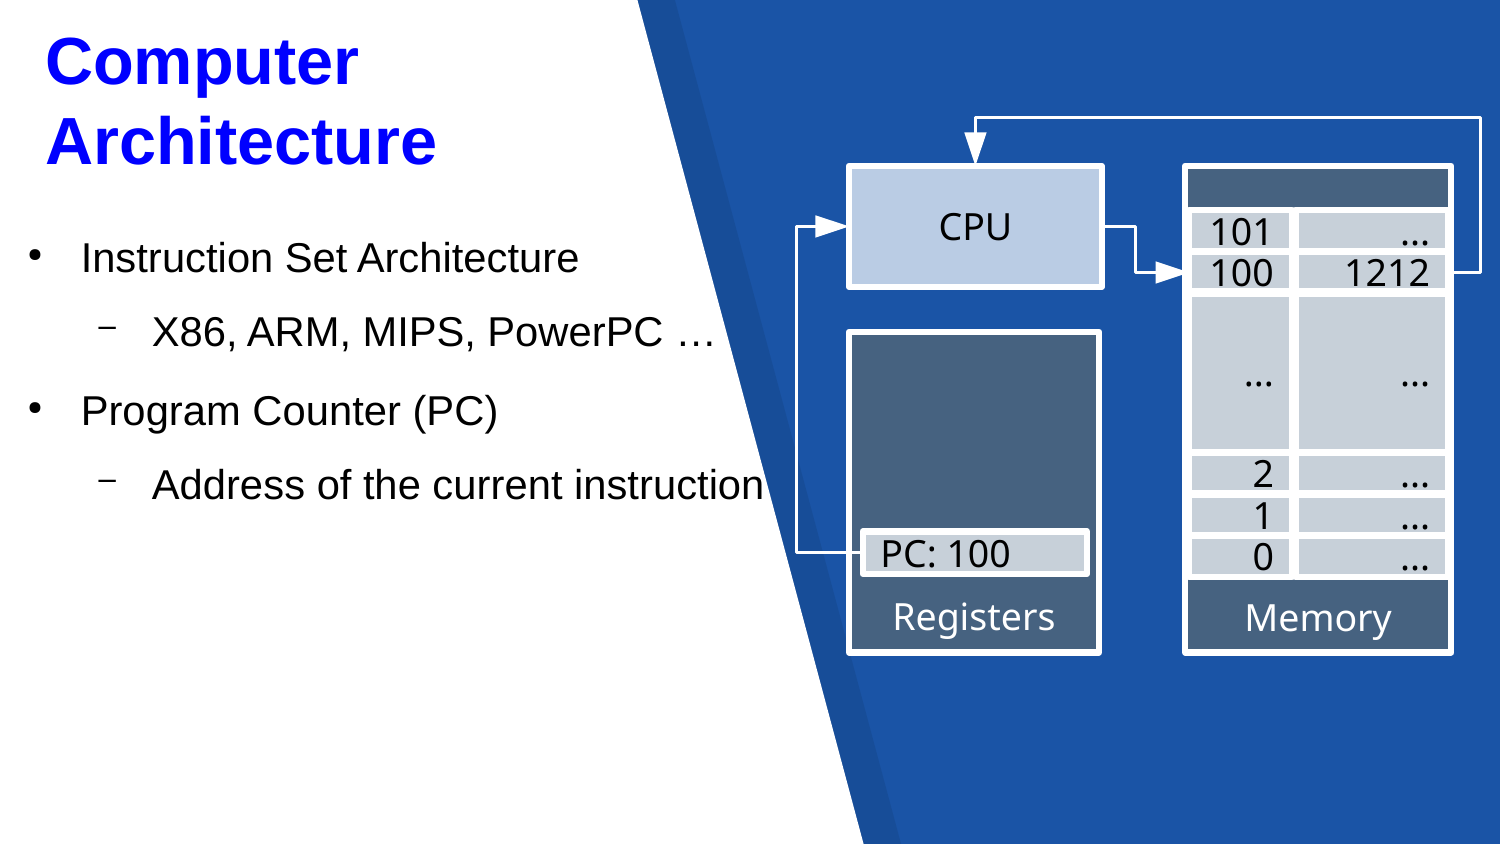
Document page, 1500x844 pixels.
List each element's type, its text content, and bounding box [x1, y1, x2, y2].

text_box 101 [1189, 209, 1292, 253]
list Instruction Set Architecture X86, ARM, MIPS, PowerPC … Program Counter (PC) Address of the current instruction [0, 215, 797, 611]
text_box ... [1295, 536, 1449, 578]
text_box 100 [1189, 253, 1292, 294]
text_box 1 [1189, 495, 1292, 536]
text_box ... [1295, 454, 1449, 495]
text_box ... [1295, 495, 1449, 536]
text_box ... [1189, 294, 1292, 454]
text_box PC: 100 [862, 531, 1088, 574]
text_box 1212 [1295, 253, 1449, 294]
title Computer Architecture [30, 113, 627, 193]
text_box Registers [848, 332, 1100, 653]
text_box 2 [1189, 454, 1292, 495]
text_box ... [1295, 294, 1449, 454]
text_box ... [1295, 209, 1449, 253]
text_box 0 [1189, 536, 1292, 578]
text_box Memory [1185, 165, 1452, 653]
text_box CPU [849, 165, 1102, 287]
